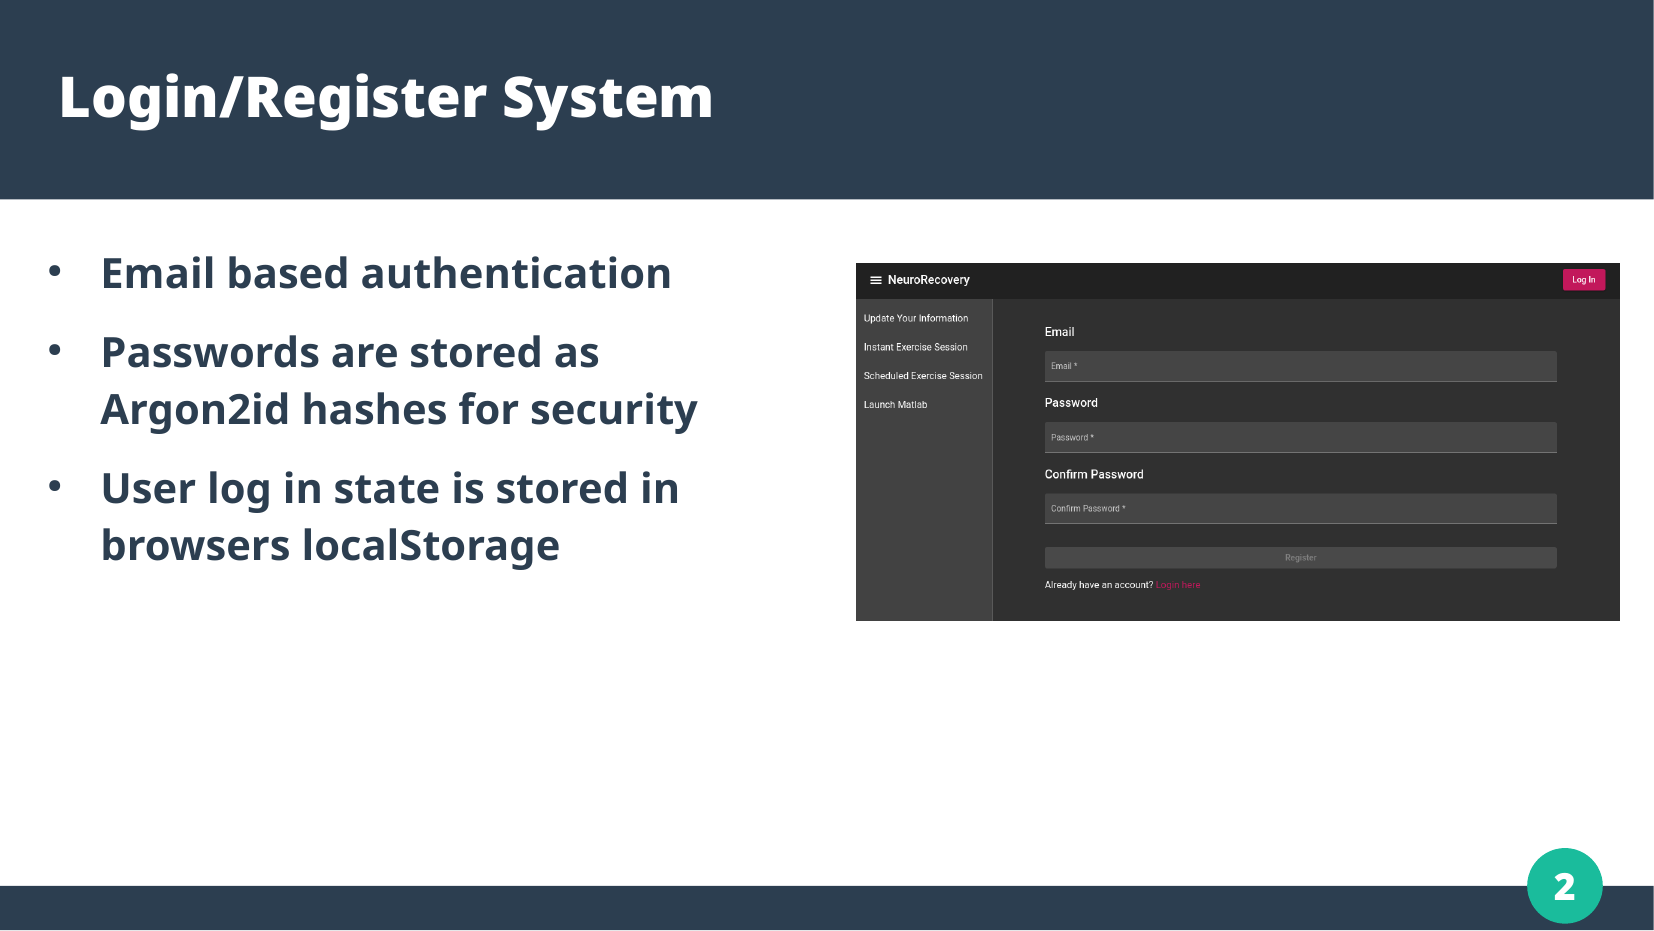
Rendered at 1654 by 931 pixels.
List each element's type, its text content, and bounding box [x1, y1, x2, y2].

title Login/Register System [59, 37, 1595, 156]
list Email based authentication Passwords are stored as Argon2id hashes for security User log in state is stored in browsers localStorage [29, 243, 768, 864]
picture [856, 263, 1620, 621]
